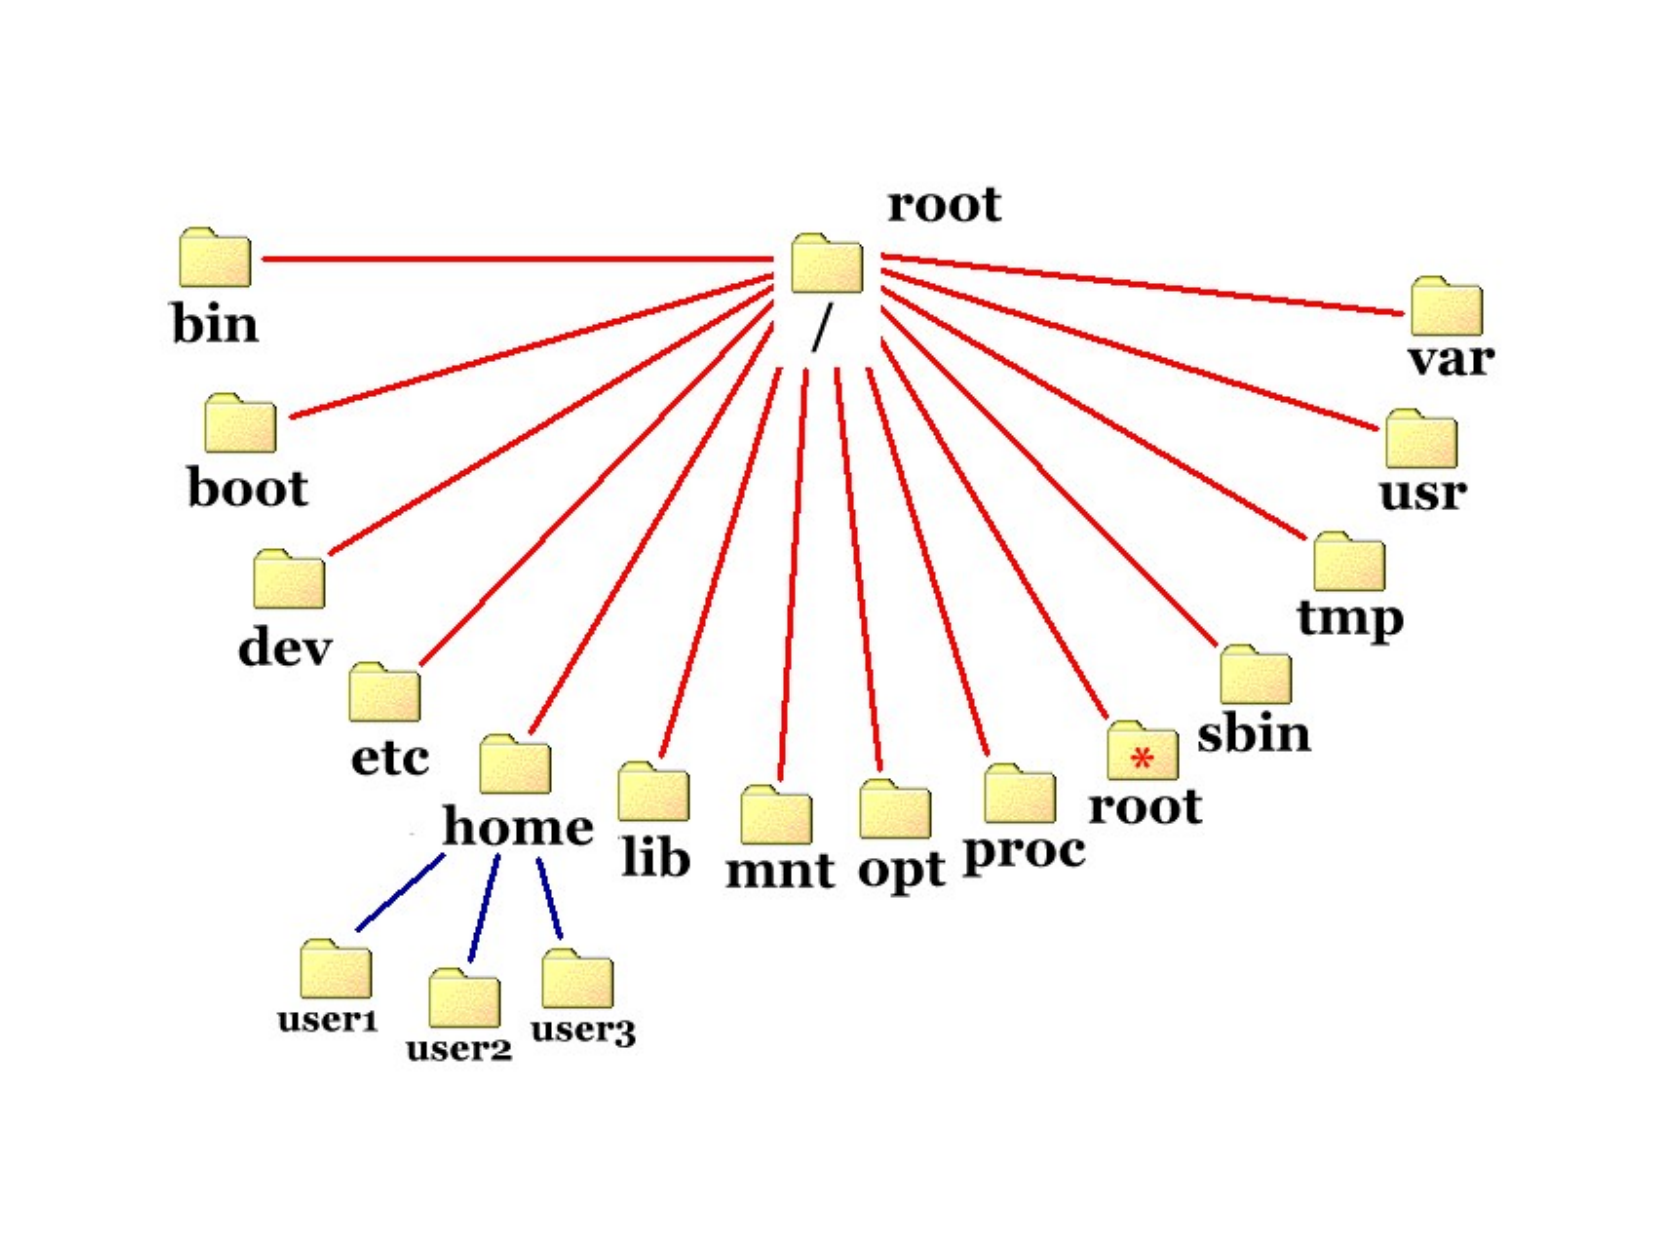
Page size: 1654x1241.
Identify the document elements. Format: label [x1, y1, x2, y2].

picture [129, 167, 1548, 1087]
